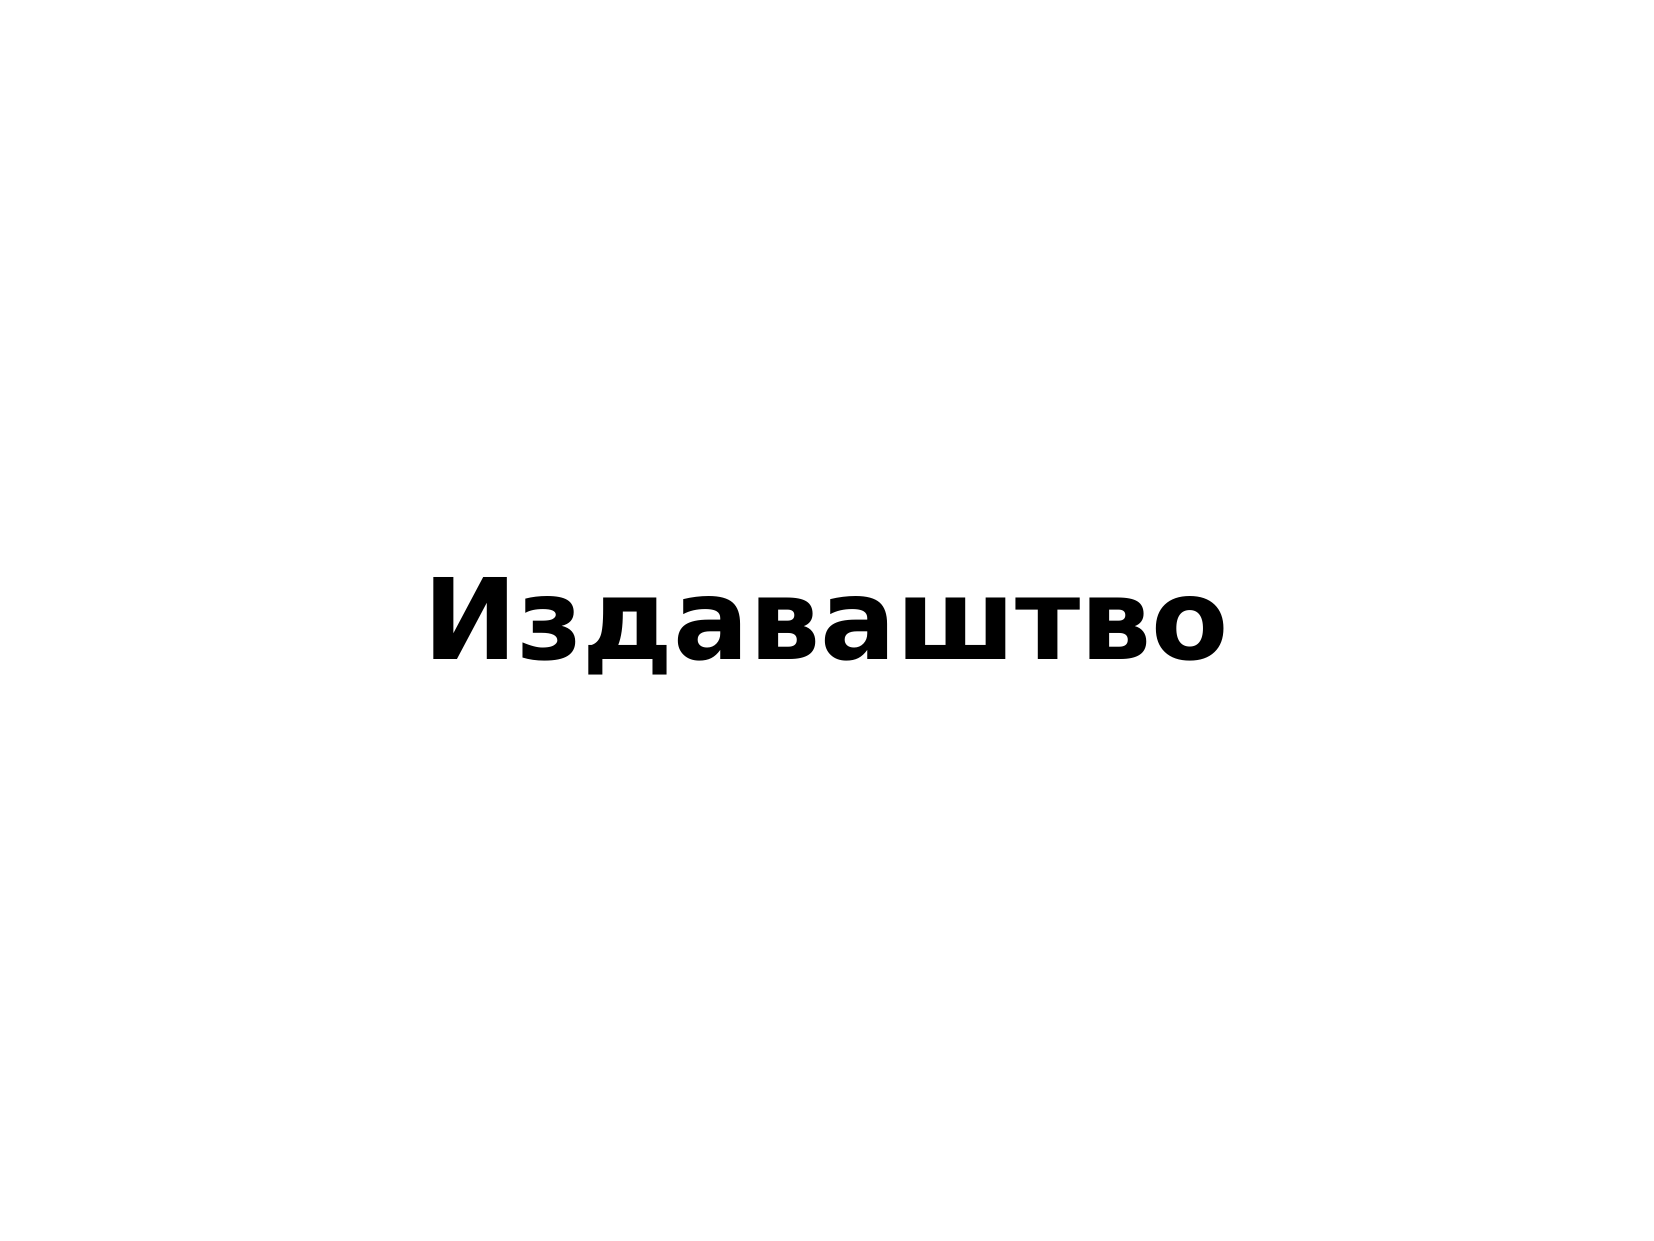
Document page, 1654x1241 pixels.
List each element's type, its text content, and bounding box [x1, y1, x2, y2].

subtitle Издаваштво [0, 0, 1654, 1241]
